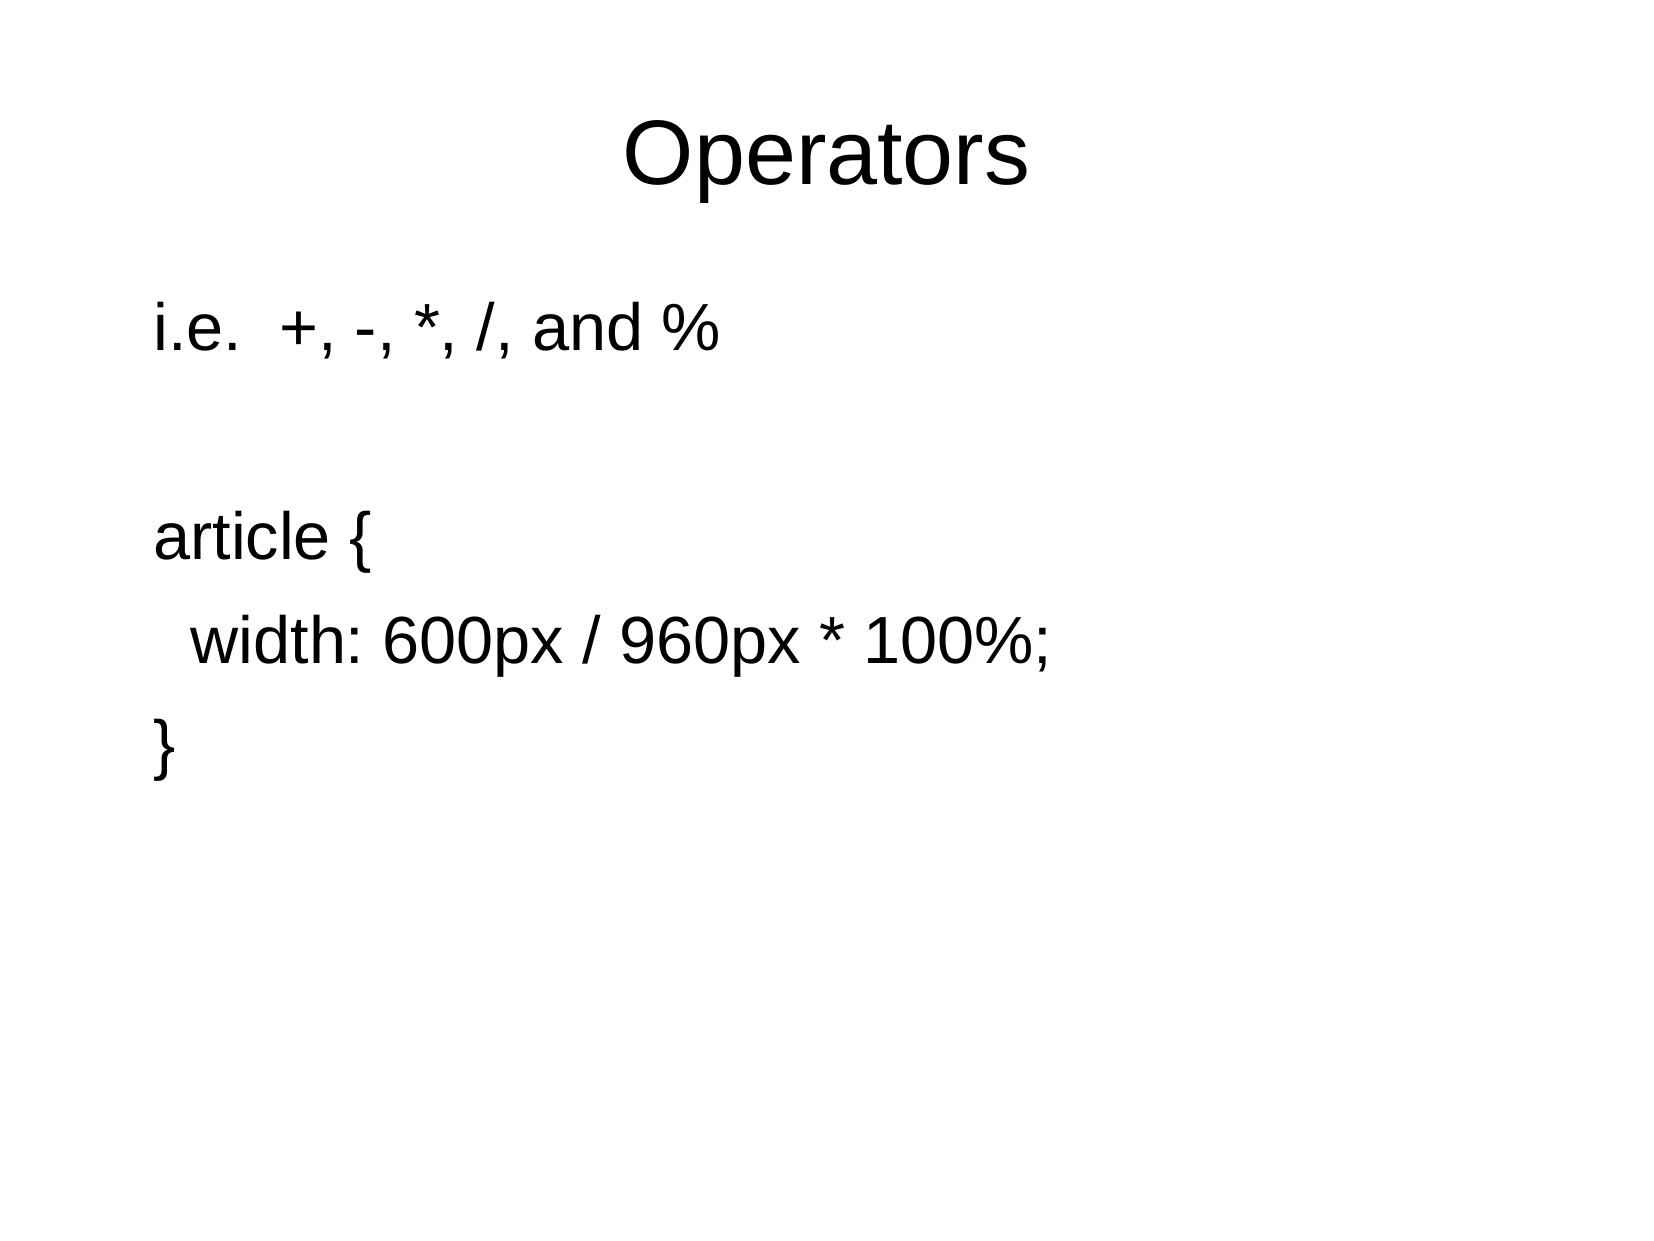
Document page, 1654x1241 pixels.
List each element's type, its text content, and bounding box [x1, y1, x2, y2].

list i.e. +, -, *, /, and % article { width: 600px / 960px * 100%; } [82, 290, 1571, 1010]
title Operators [82, 49, 1571, 257]
